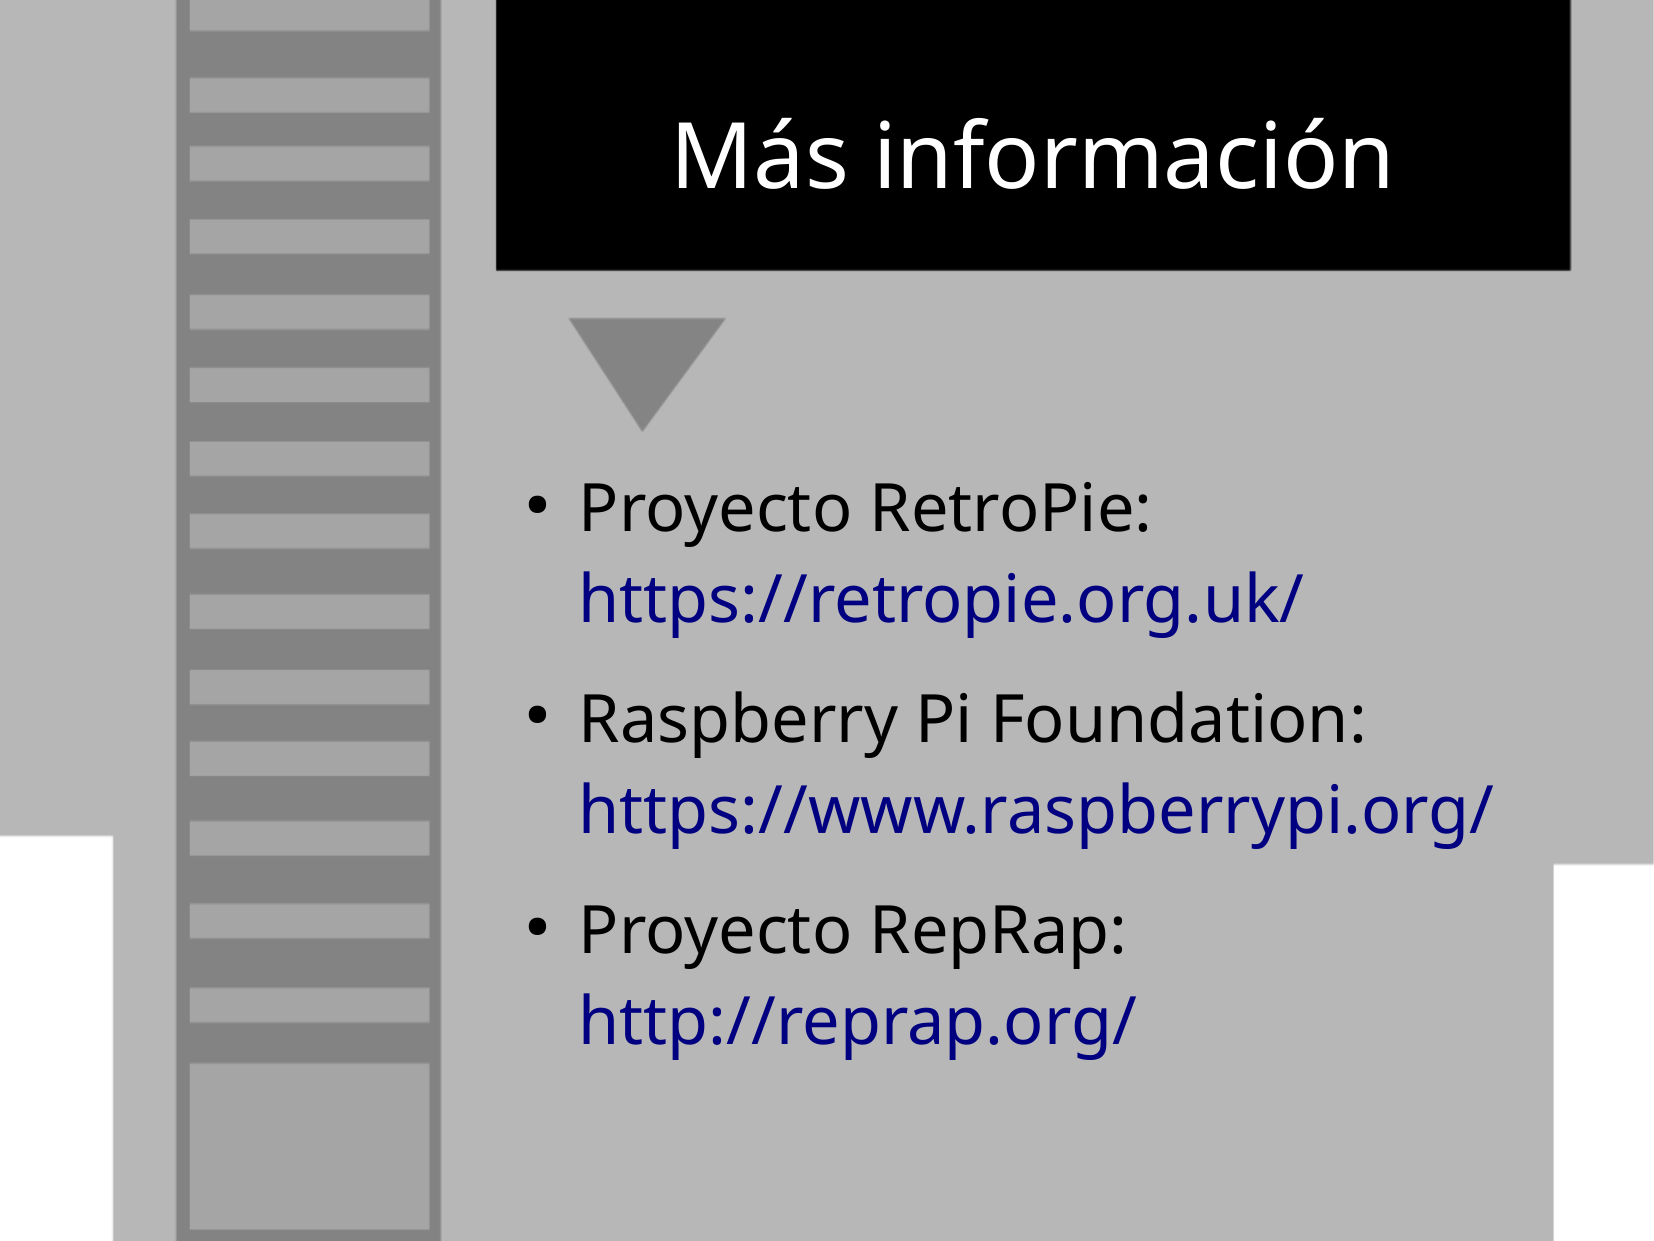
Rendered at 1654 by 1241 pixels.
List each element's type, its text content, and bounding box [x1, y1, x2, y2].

title Más información [496, 42, 1571, 264]
picture [0, 0, 1654, 1241]
list Proyecto RetroPie: https://retropie.org.uk/ Raspberry Pi Foundation: https://www.raspberrypi.org/ Proyecto RepRap: http://reprap.org/ [507, 460, 1571, 1241]
